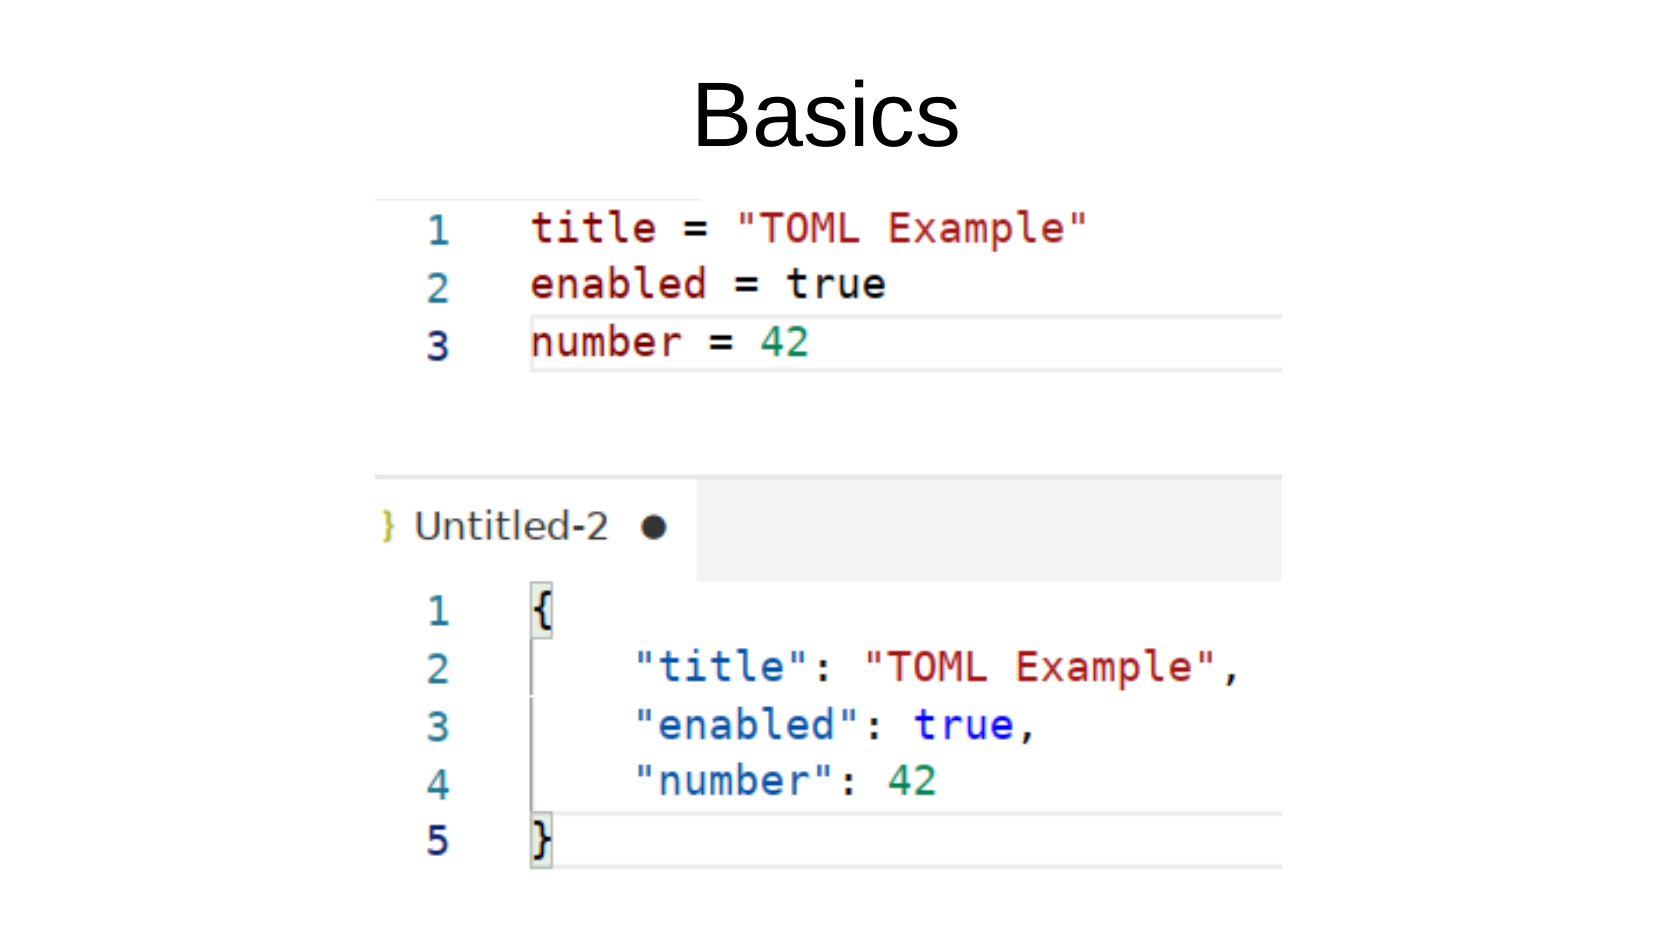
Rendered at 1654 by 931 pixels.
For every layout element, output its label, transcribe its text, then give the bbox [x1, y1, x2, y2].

title Basics [82, 37, 1571, 193]
picture [375, 199, 1282, 901]
